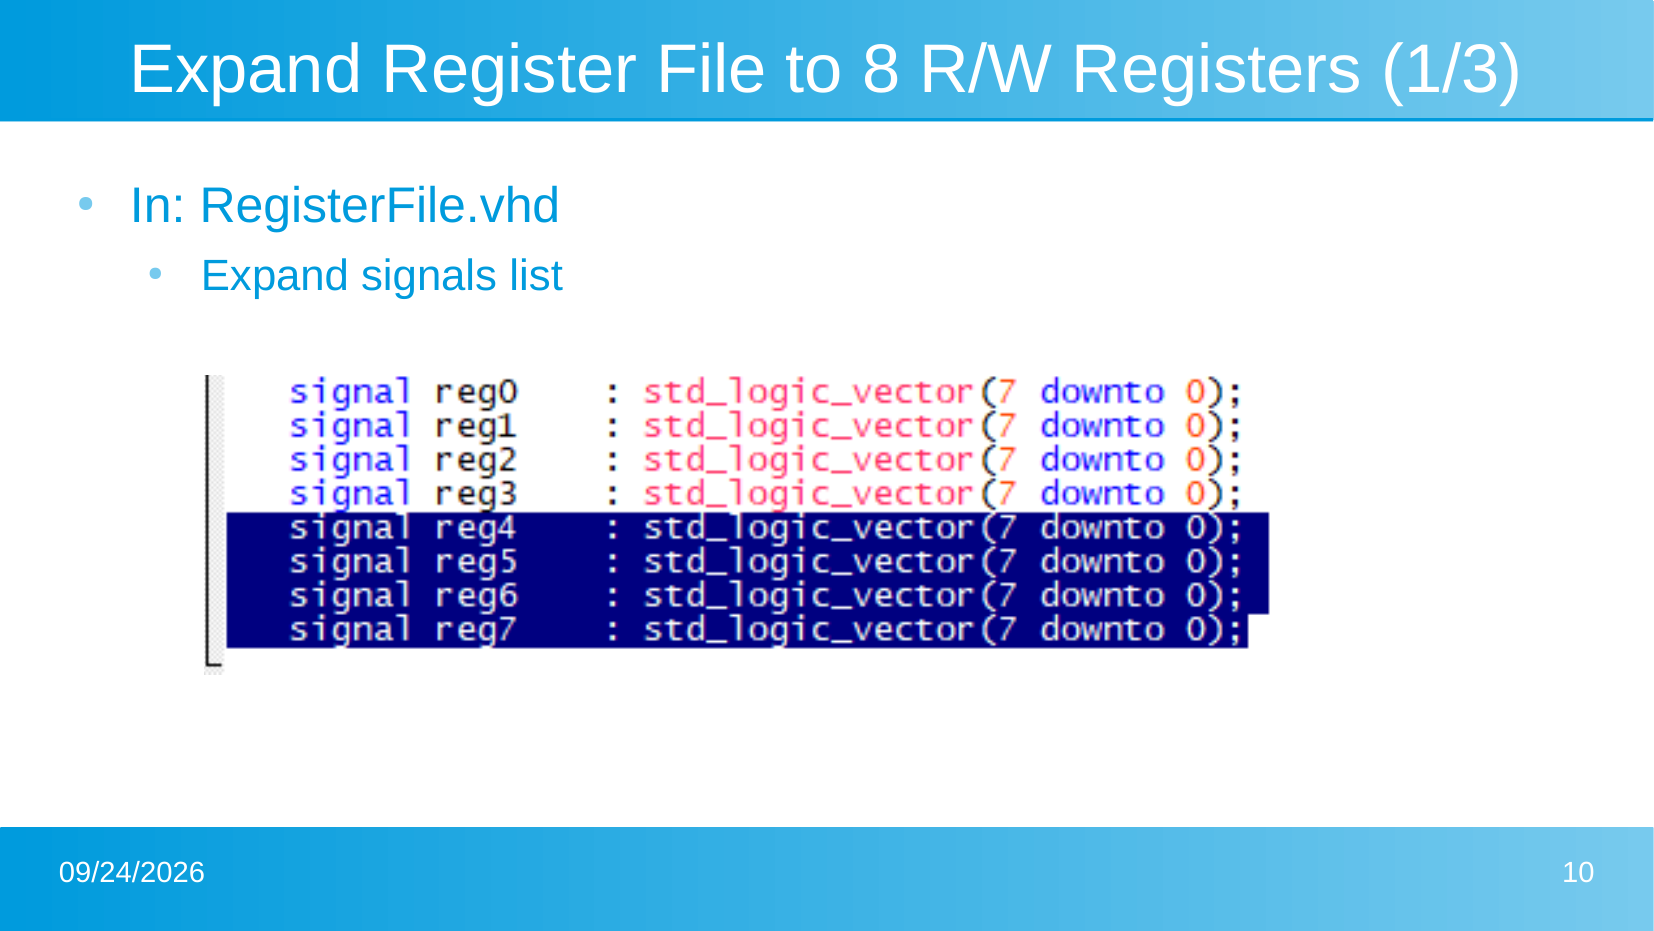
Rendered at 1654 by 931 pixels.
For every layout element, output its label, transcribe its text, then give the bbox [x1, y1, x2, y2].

list In: RegisterFile.vhd Expand signals list [59, 177, 1595, 338]
title Expand Register File to 8 R/W Registers (1/3) [59, 29, 1595, 108]
picture [204, 375, 1301, 676]
